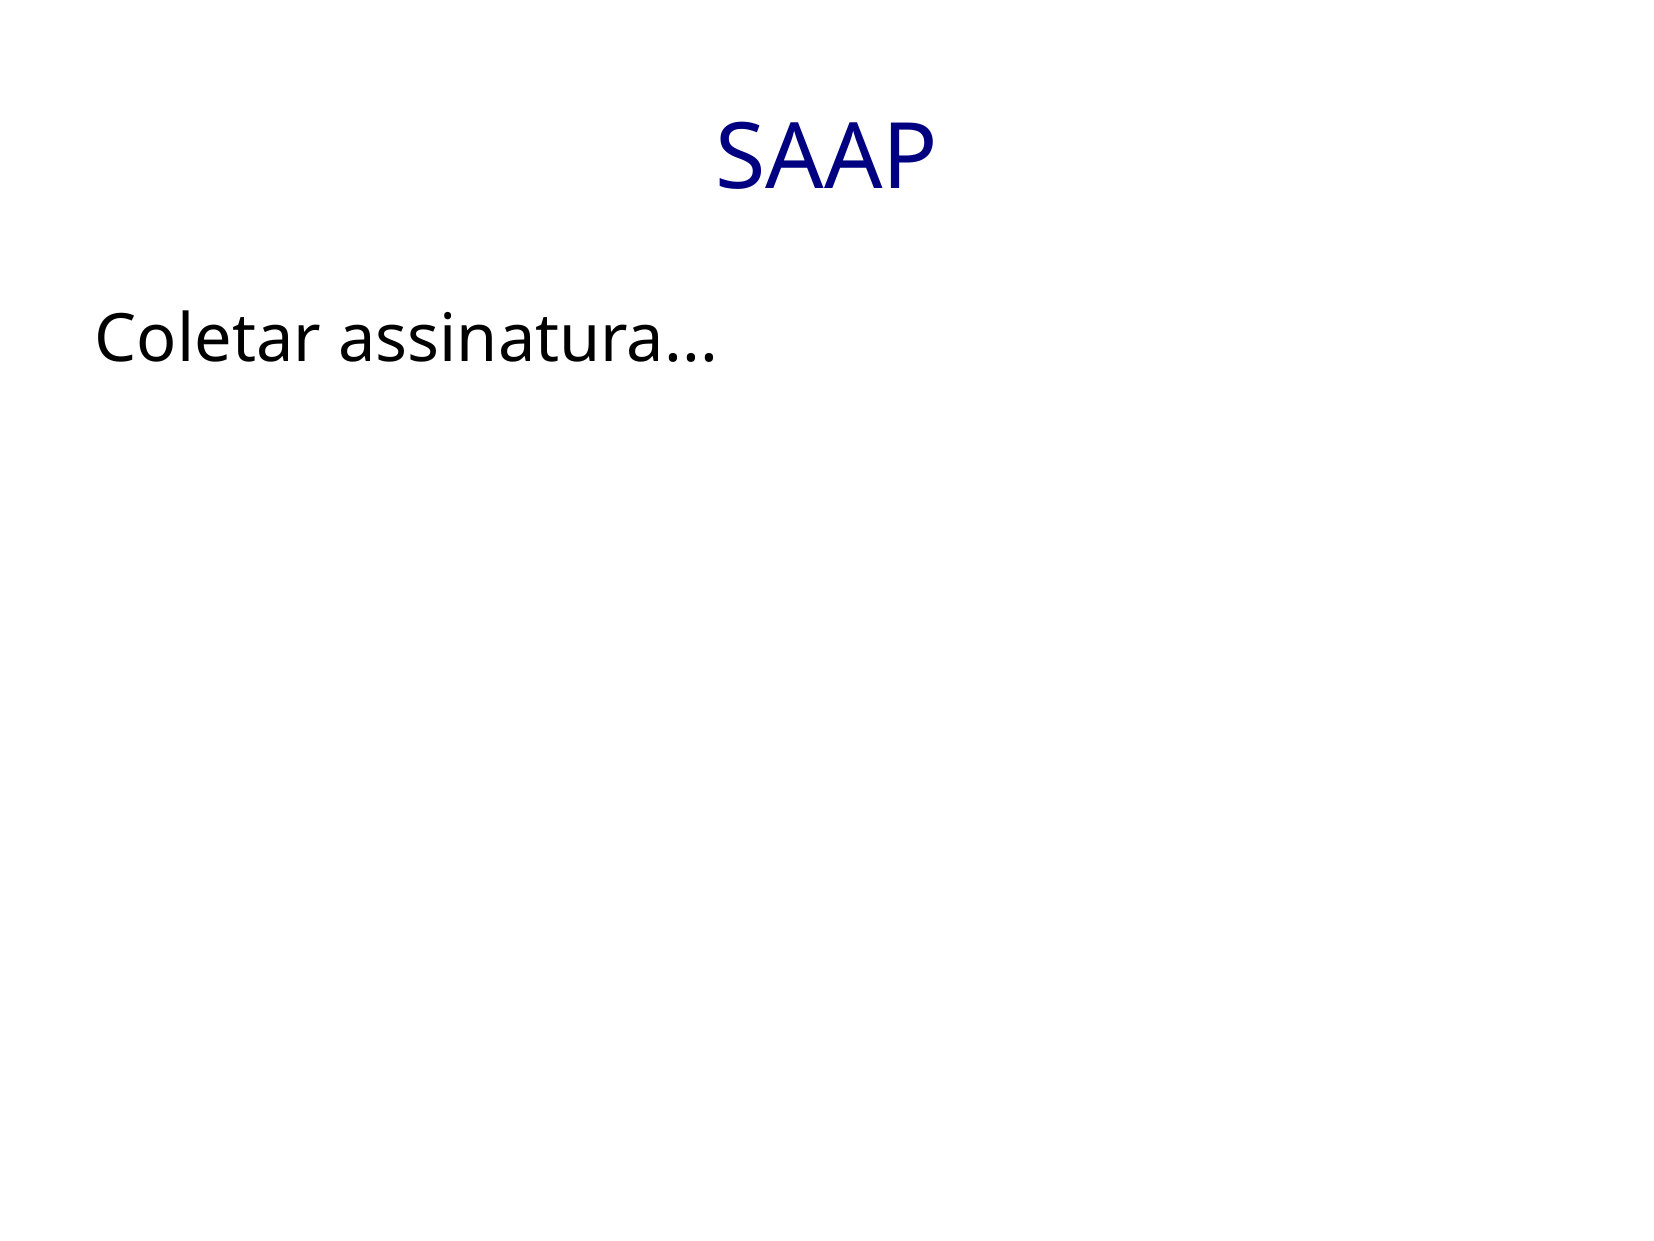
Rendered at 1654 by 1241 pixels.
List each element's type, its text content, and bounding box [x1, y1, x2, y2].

title SAAP [82, 49, 1571, 257]
list Coletar assinatura... [76, 290, 1565, 414]
